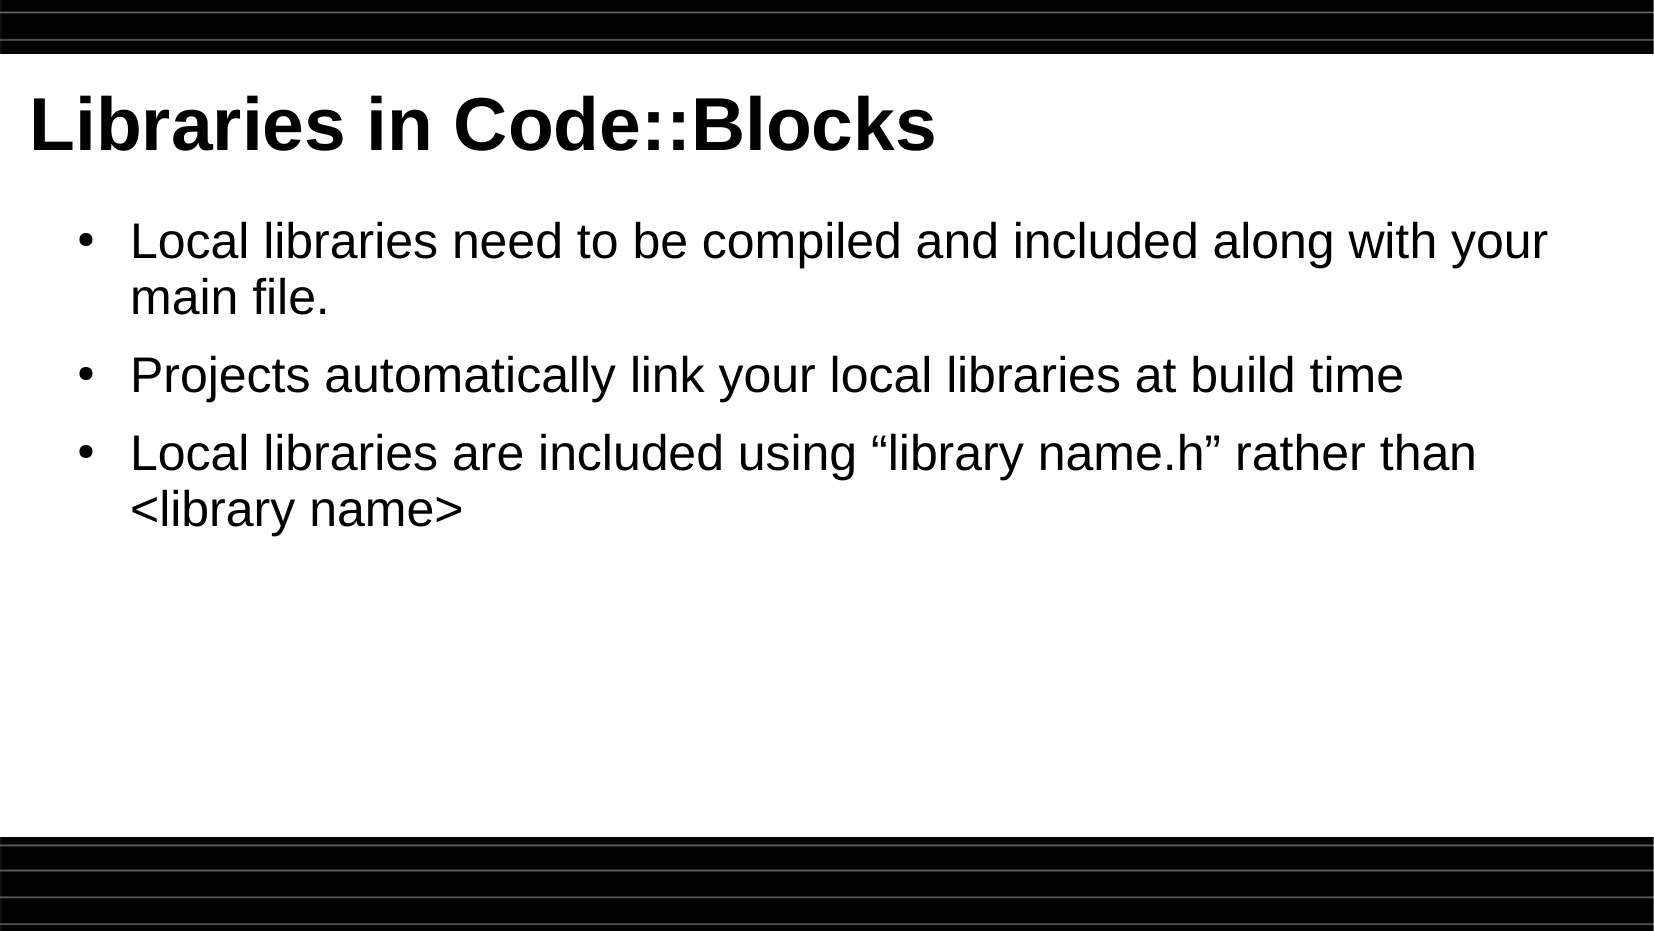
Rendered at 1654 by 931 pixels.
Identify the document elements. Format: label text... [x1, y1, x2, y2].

picture [0, 837, 1654, 931]
text_box Libraries in Code::Blocks [15, 75, 1546, 174]
list Local libraries need to be compiled and included along with your main file. Projects automatically link your local libraries at build time Local libraries are included using “library name.h” rather than <library name> [59, 213, 1636, 826]
picture [0, 0, 1654, 54]
